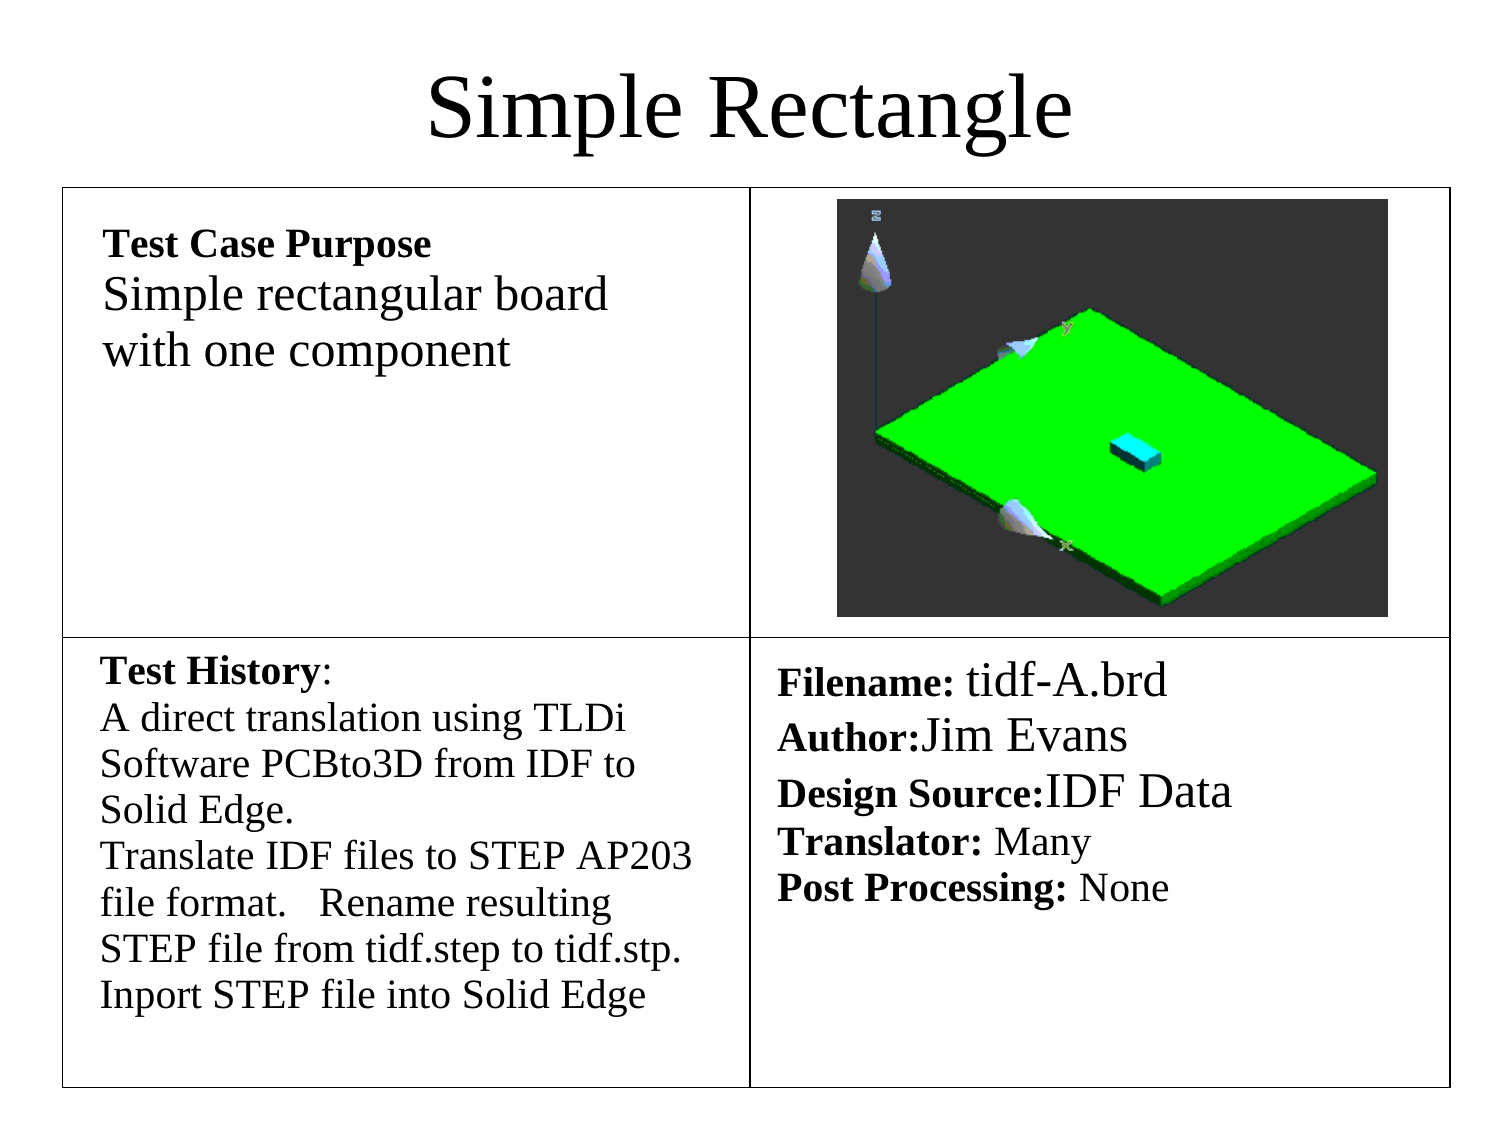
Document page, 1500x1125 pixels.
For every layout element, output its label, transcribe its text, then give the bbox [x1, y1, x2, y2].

chart [837, 200, 1388, 617]
text_box Test History: A direct translation using TLDi Software PCBto3D from IDF to Solid Edge. Translate IDF files to STEP AP203 file format. Rename resulting STEP file from tidf.step to tidf.stp. Inport STEP file into Solid Edge [84, 639, 726, 1072]
text_box Test Case Purpose Simple rectangular board with one component [87, 212, 676, 385]
text_box Filename: tidf-A.brd Author:Jim Evans Design Source:IDF Data Translator: Many Post Processing: None [762, 644, 1248, 1029]
title Simple Rectangle [112, 12, 1388, 201]
